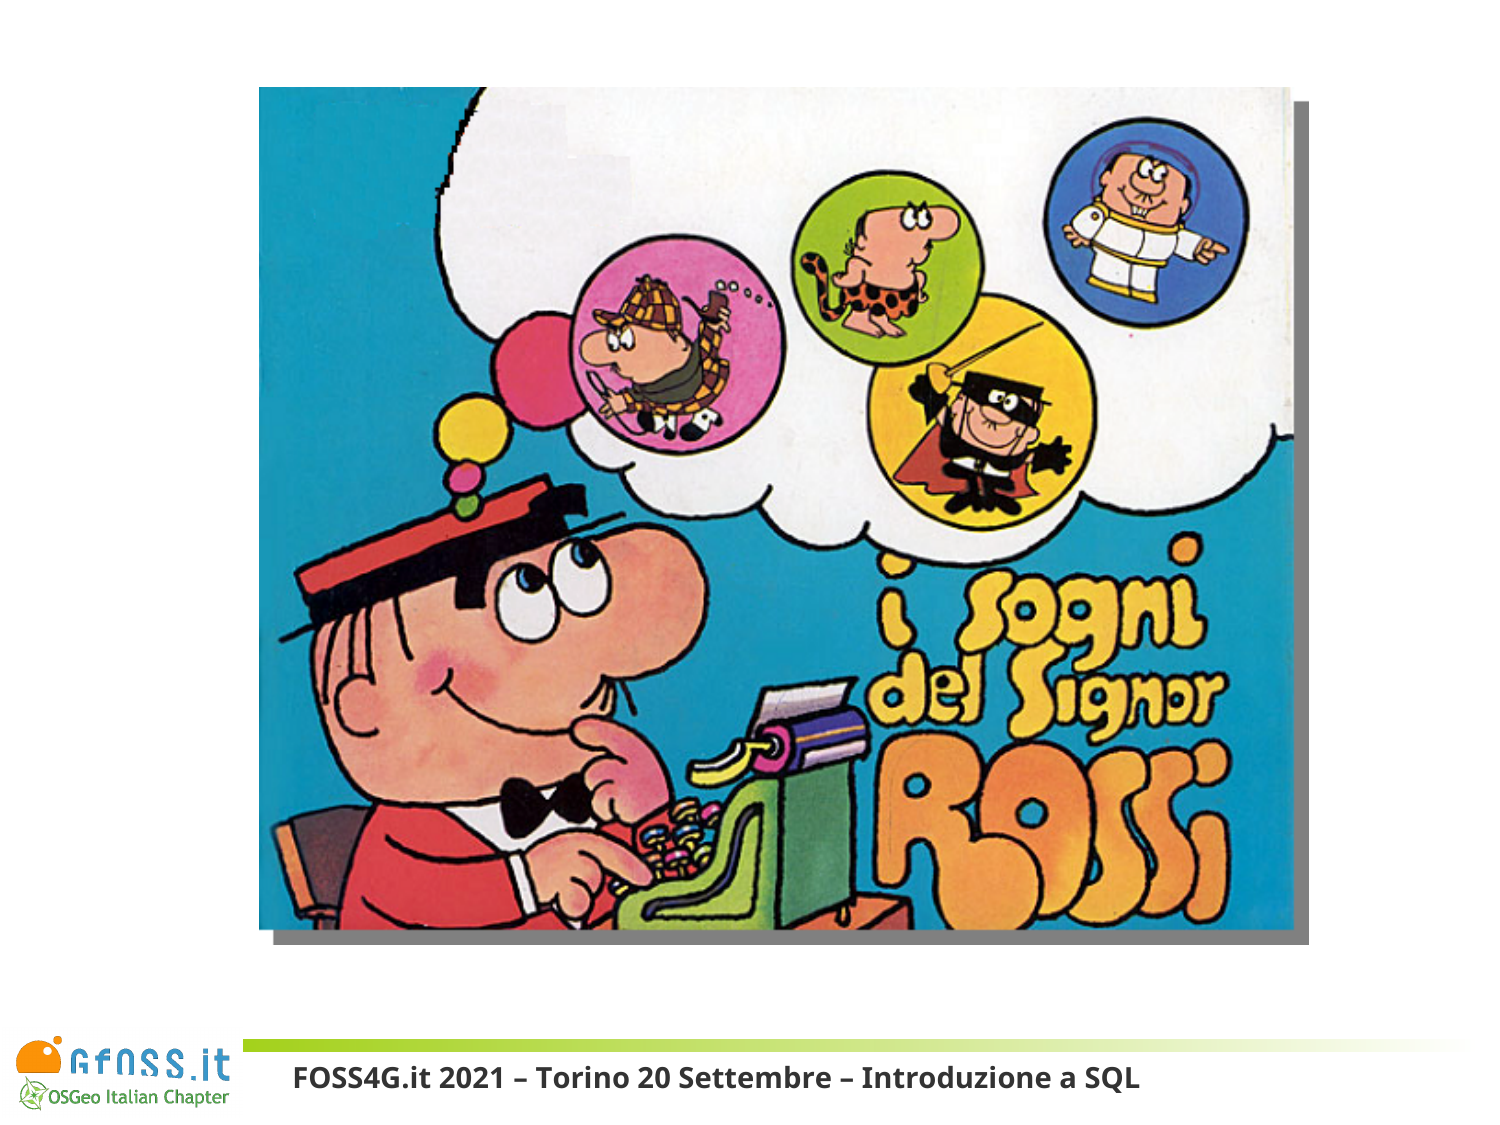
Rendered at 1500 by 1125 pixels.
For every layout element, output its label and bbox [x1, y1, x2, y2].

picture [259, 87, 1309, 945]
picture [2, 1027, 243, 1118]
